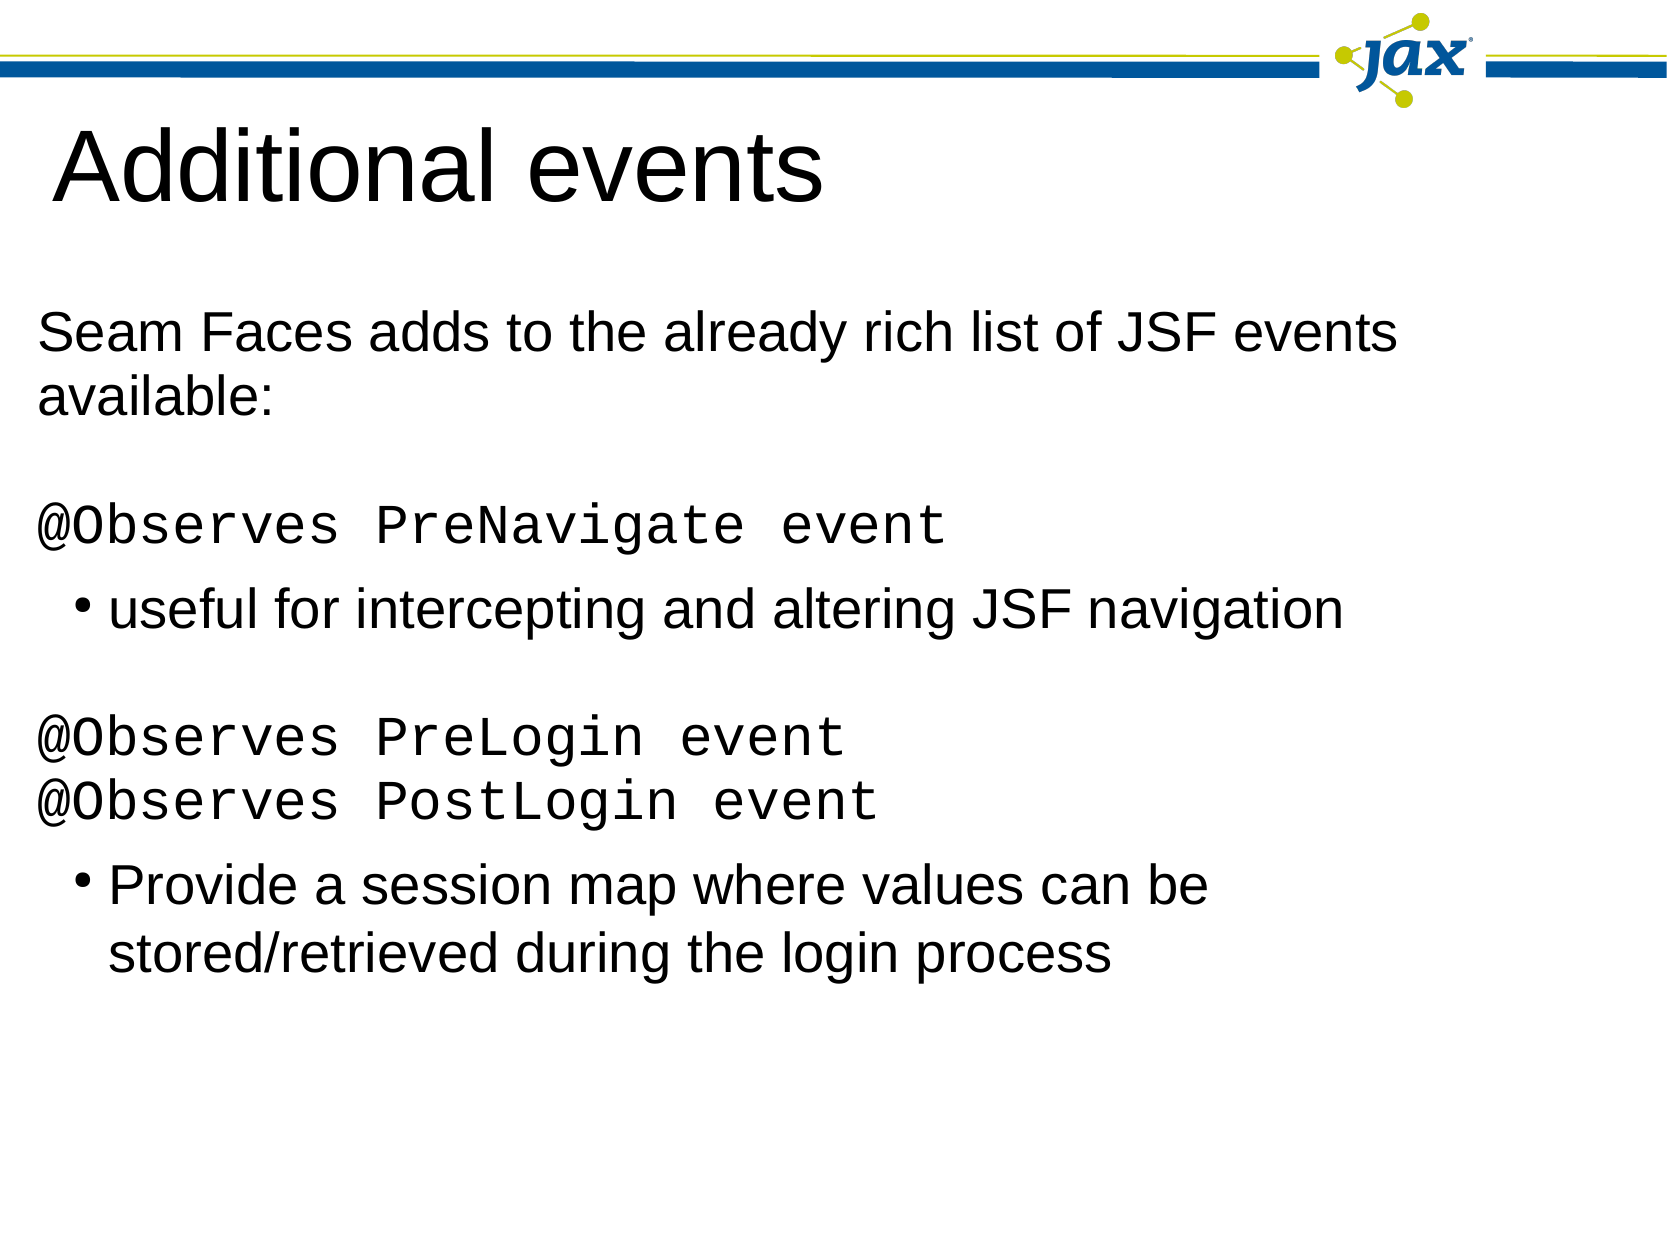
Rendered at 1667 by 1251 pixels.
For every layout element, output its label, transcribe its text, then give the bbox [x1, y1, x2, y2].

title Additional events [37, 91, 1651, 230]
list Seam Faces adds to the already rich list of JSF events available: @Observes PreNavigate event useful for intercepting and altering JSF navigation @Observes PreLogin event @Observes PostLogin event Provide a session map where values can be stored/retrieved during the login process [37, 300, 1613, 1126]
picture [1335, 13, 1473, 91]
